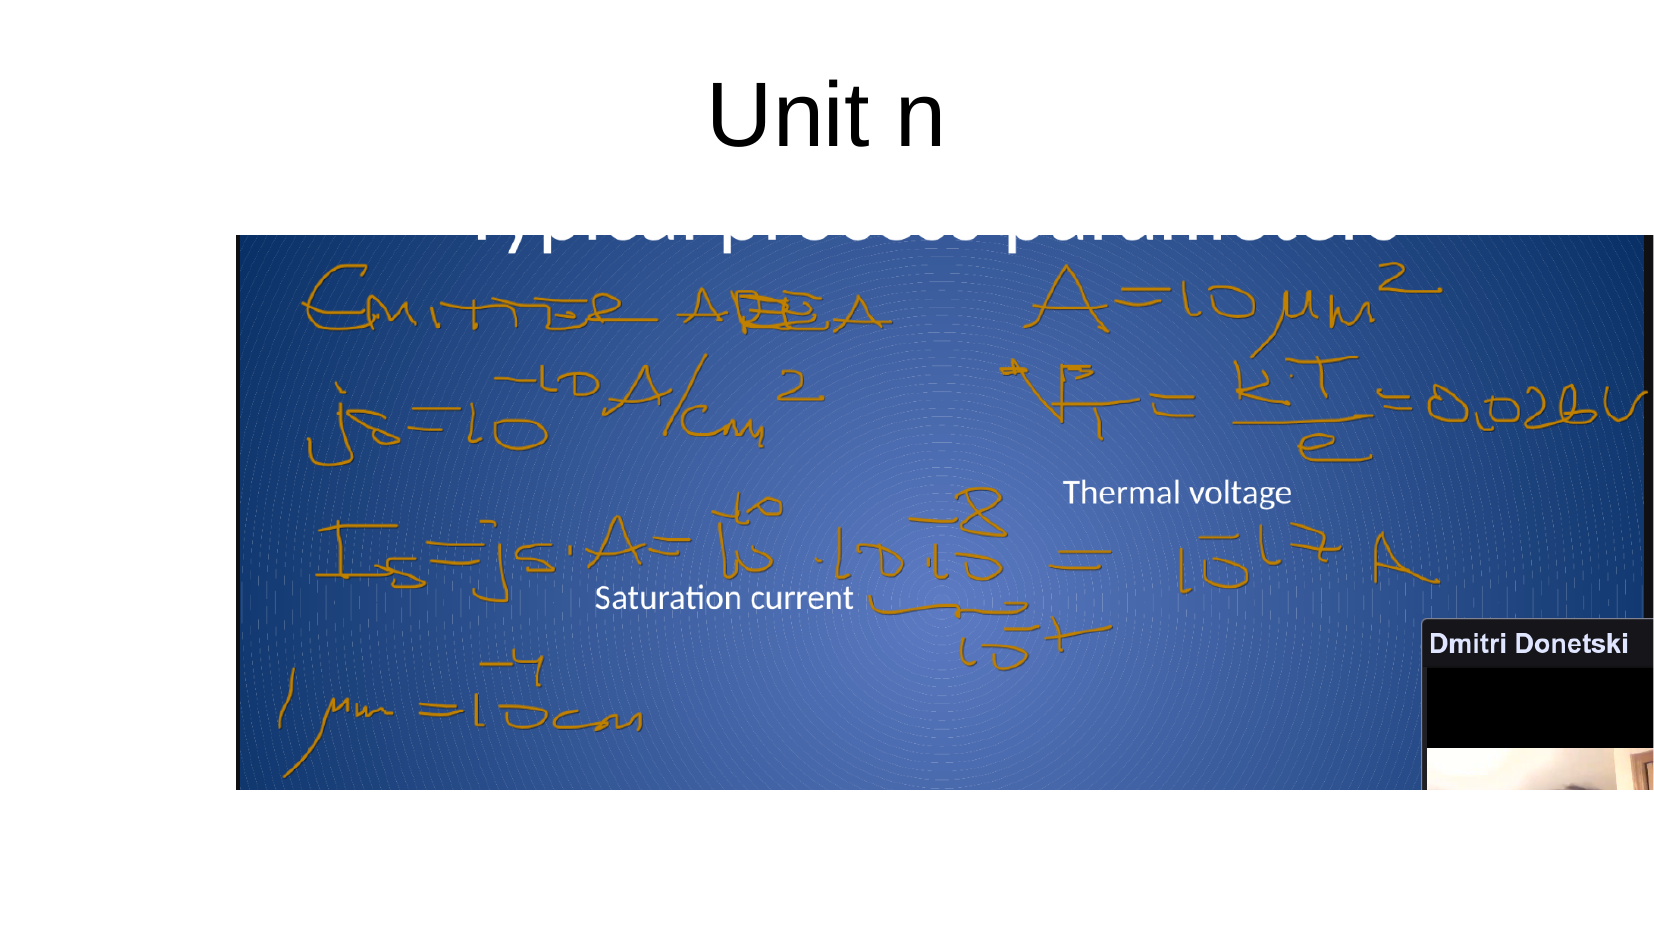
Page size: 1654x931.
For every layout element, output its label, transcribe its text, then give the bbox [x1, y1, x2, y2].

picture [236, 235, 1654, 790]
title Unit n [82, 37, 1571, 193]
